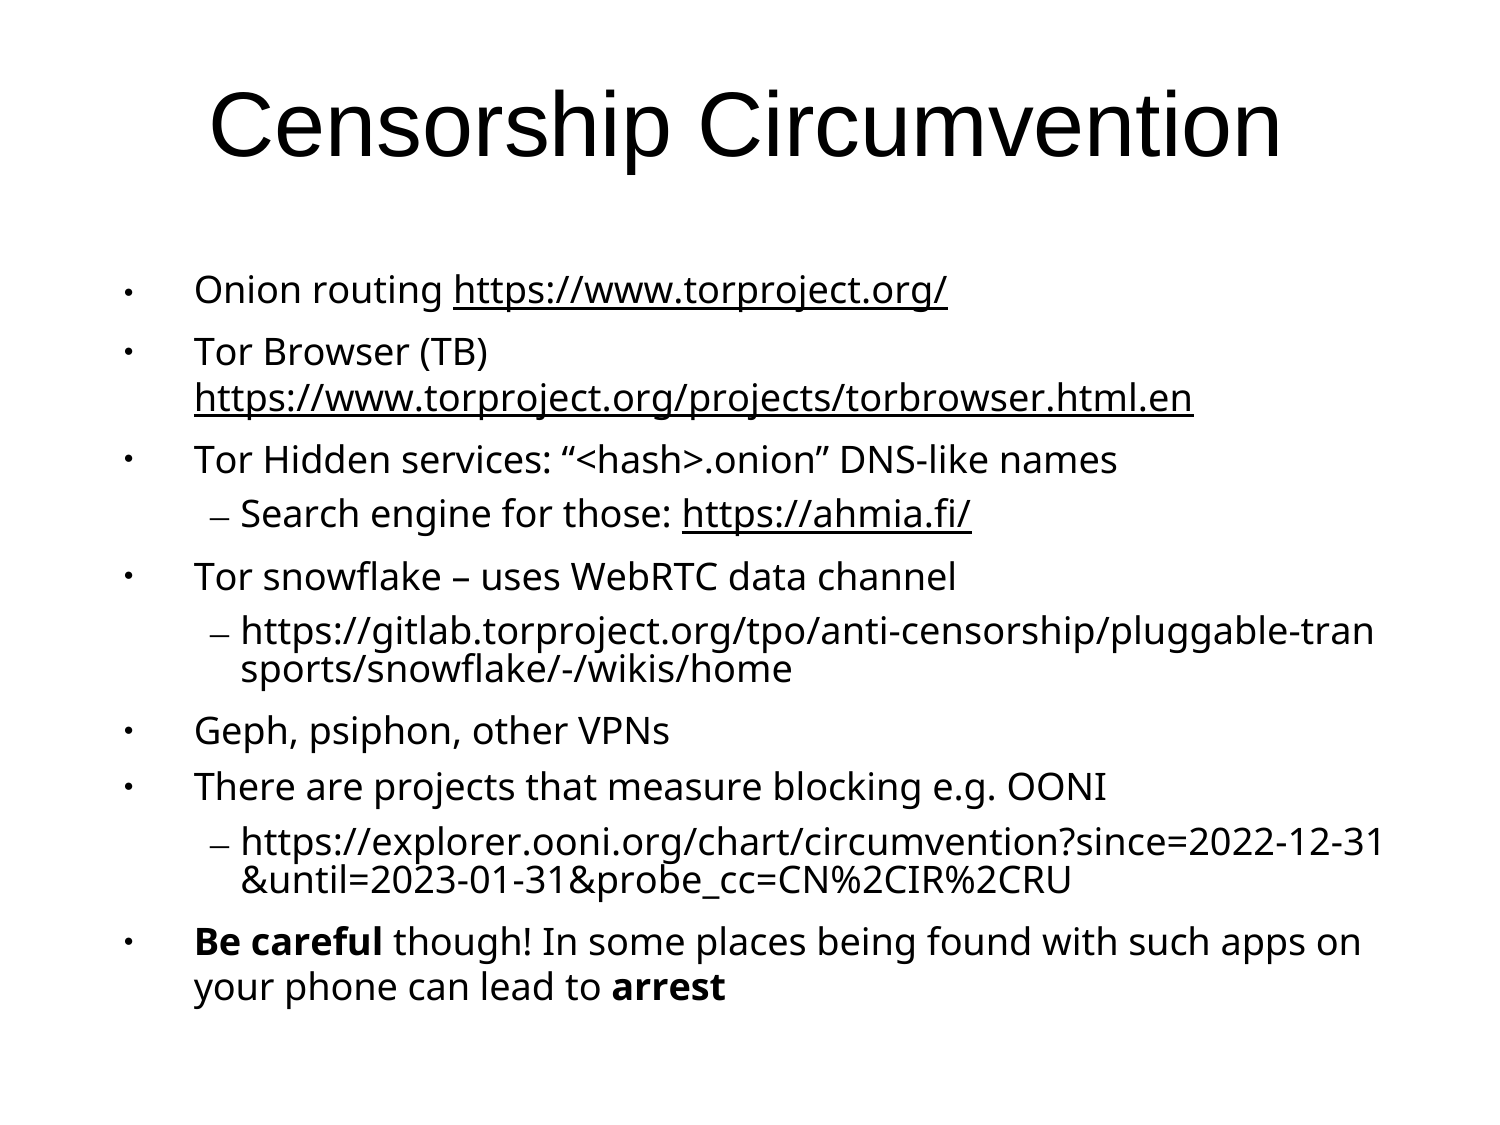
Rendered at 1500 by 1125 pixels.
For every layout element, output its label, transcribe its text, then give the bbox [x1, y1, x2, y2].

list Onion routing https://www.torproject.org/ Tor Browser (TB) https://www.torproject.org/projects/torbrowser.html.en Tor Hidden services: “<hash>.onion” DNS-like names Search engine for those: https://ahmia.fi/ Tor snowflake – uses WebRTC data channel https://gitlab.torproject.org/tpo/anti-censorship/pluggable-transports/snowflake/-/wikis/home Geph, psiphon, other VPNs There are projects that measure blocking e.g. OONI https://explorer.ooni.org/chart/circumvention?since=2022-12-31&until=2023-01-31&probe_cc=CN%2CIR%2CRU Be careful though! In some places being found with such apps on your phone can lead to arrest [112, 265, 1382, 935]
title Censorship Circumvention [112, 29, 1382, 211]
